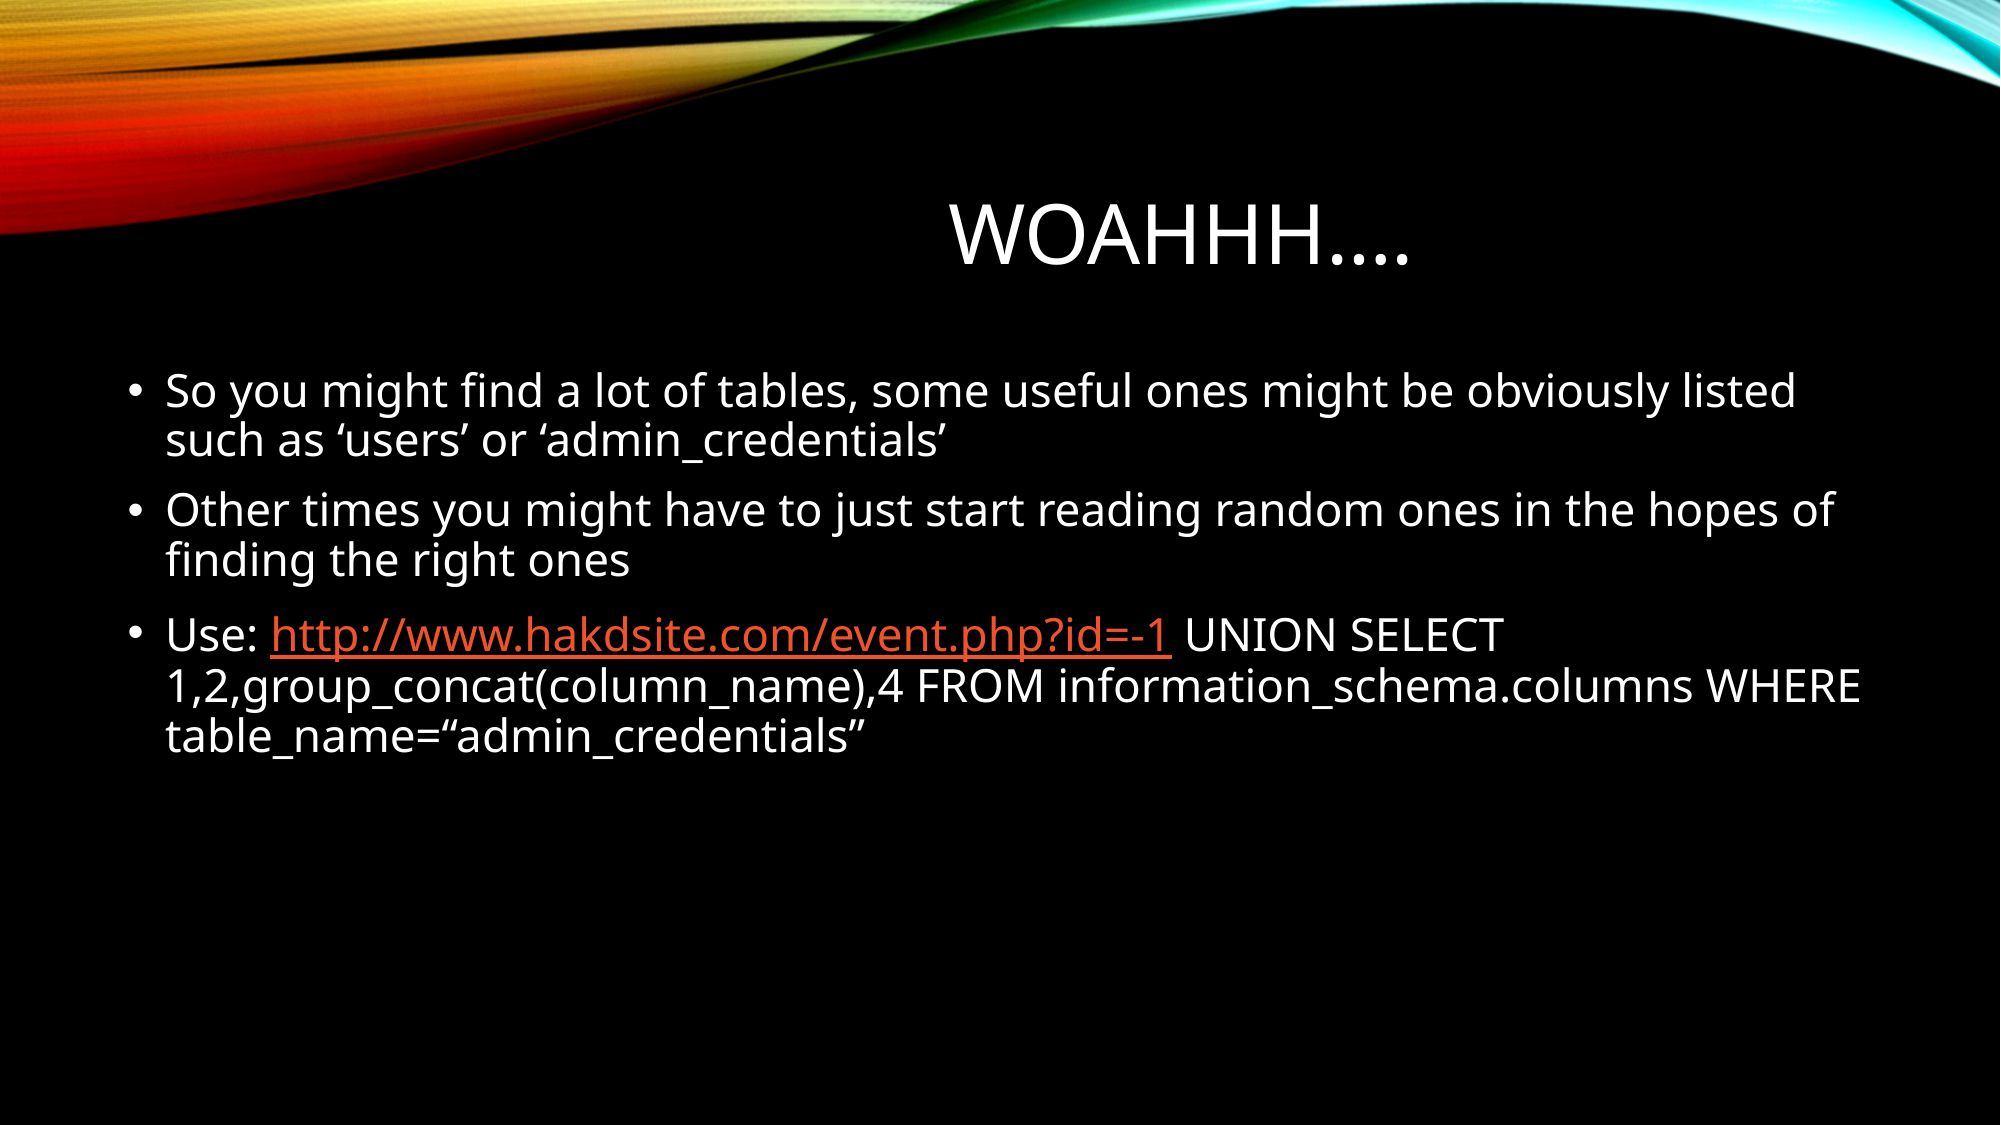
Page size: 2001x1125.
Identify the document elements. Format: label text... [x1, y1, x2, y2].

picture [0, 0, 2000, 237]
list So you might find a lot of tables, some useful ones might be obviously listed such as ‘users’ or ‘admin_credentials’ Other times you might have to just start reading random ones in the hopes of finding the right ones Use: http://www.hakdsite.com/event.php?id=-1 UNION SELECT 1,2,group_concat(column_name),4 FROM information_schema.columns WHERE table_name=“admin_credentials” [112, 360, 1888, 1021]
title Woahhh…. [474, 125, 1888, 338]
